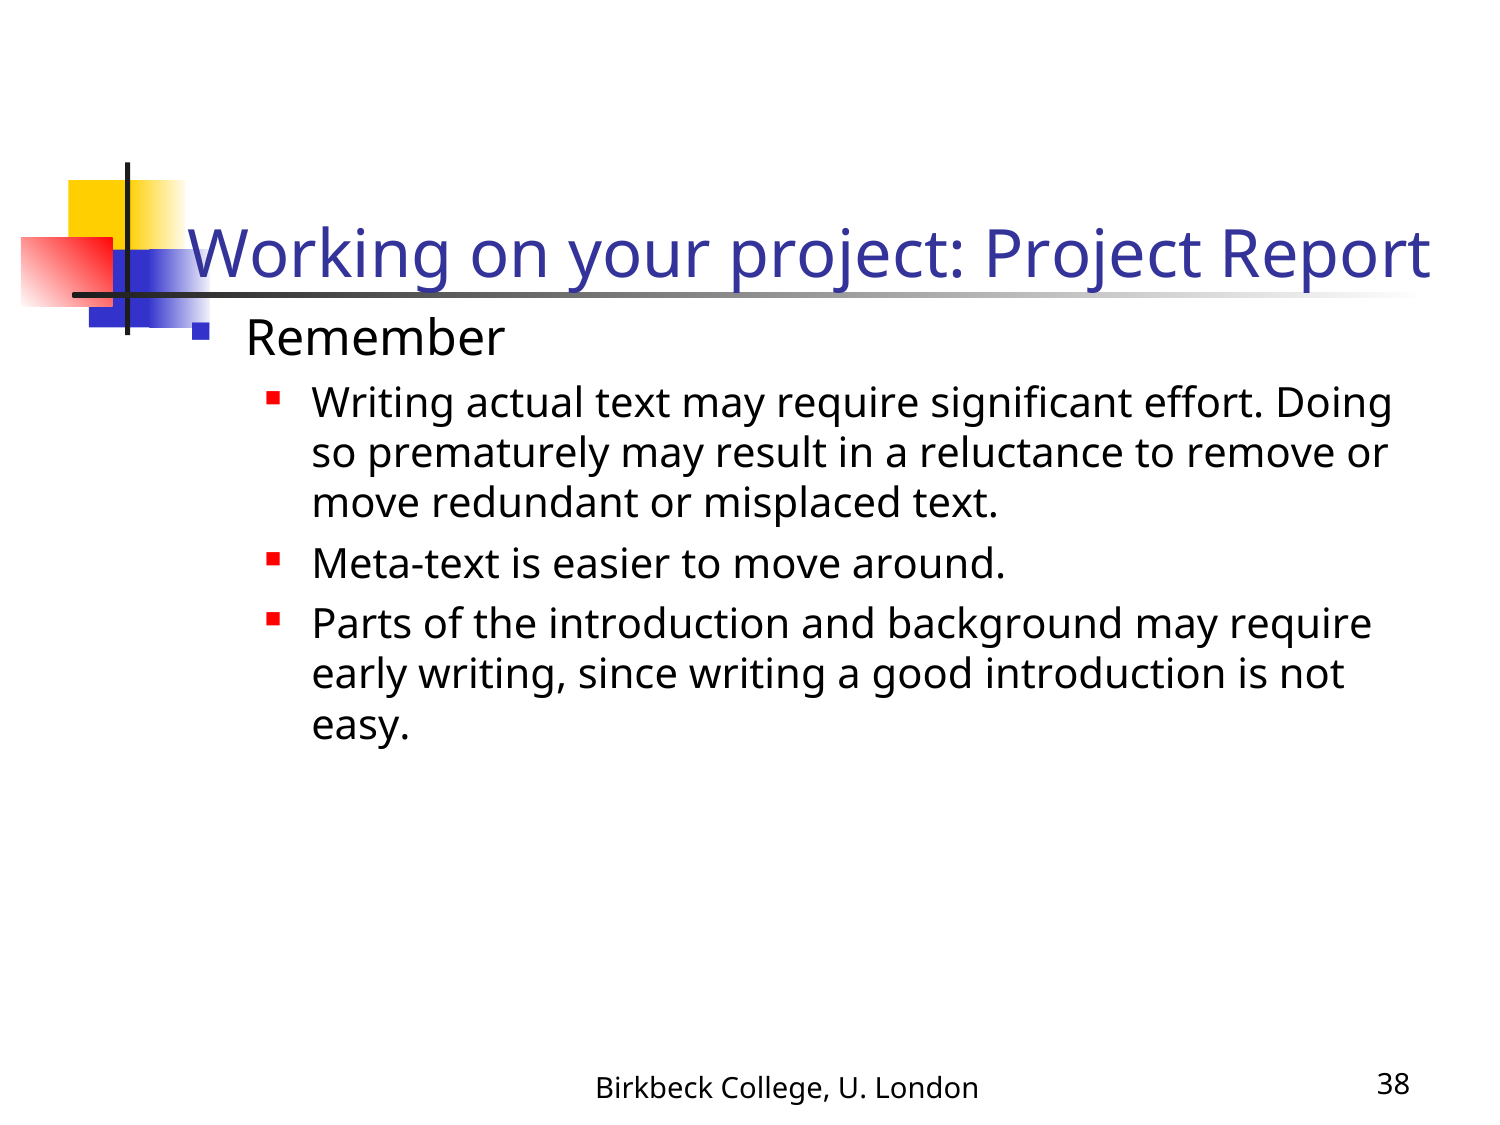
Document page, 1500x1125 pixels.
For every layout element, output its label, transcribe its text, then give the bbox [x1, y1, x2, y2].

title Working on your project: Project Report [171, 110, 1450, 299]
text_box Birkbeck College, U. London [549, 1037, 1026, 1113]
text_box <number> [1112, 1037, 1426, 1113]
list Remember Writing actual text may require significant effort. Doing so prematurely may result in a reluctance to remove or move redundant or misplaced text. Meta-text is easier to move around. Parts of the introduction and background may require early writing, since writing a good introduction is not easy. [174, 298, 1450, 974]
